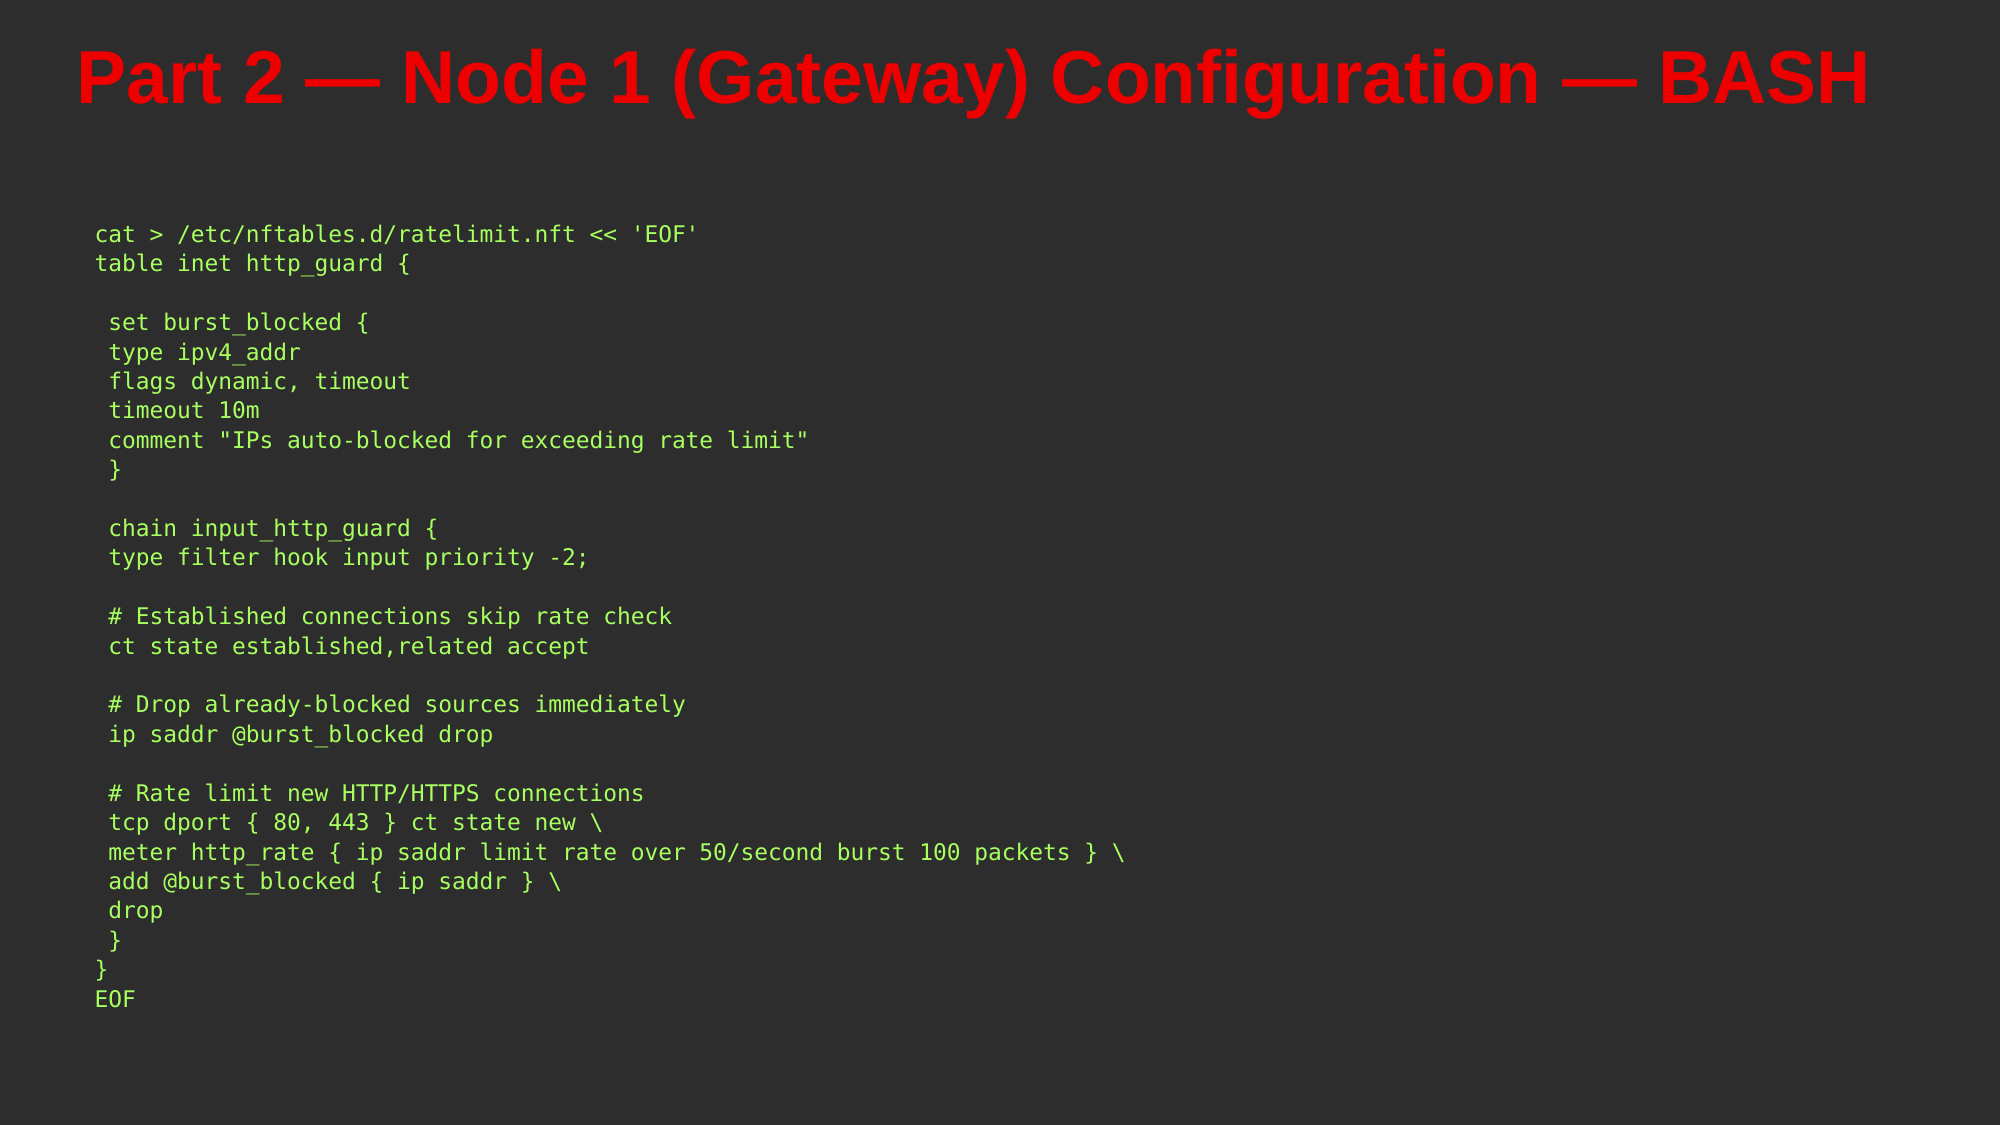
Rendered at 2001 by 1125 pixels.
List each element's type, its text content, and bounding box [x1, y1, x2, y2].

text_box Part 2 — Node 1 (Gateway) Configuration — BASH [59, 23, 1942, 178]
text_box cat > /etc/nftables.d/ratelimit.nft << 'EOF' table inet http_guard { set burst_blocked { type ipv4_addr flags dynamic, timeout timeout 10m comment "IPs auto-blocked for exceeding rate limit" } chain input_http_guard { type filter hook input priority -2; # Established connections skip rate check ct state established,related accept # Drop already-blocked sources immediately ip saddr @burst_blocked drop # Rate limit new HTTP/HTTPS connections tcp dport { 80, 443 } ct state new \ meter http_rate { ip saddr limit rate over 50/second burst 100 packets } \ add @burst_blocked { ip saddr } \ drop } } EOF [59, 194, 1942, 1093]
